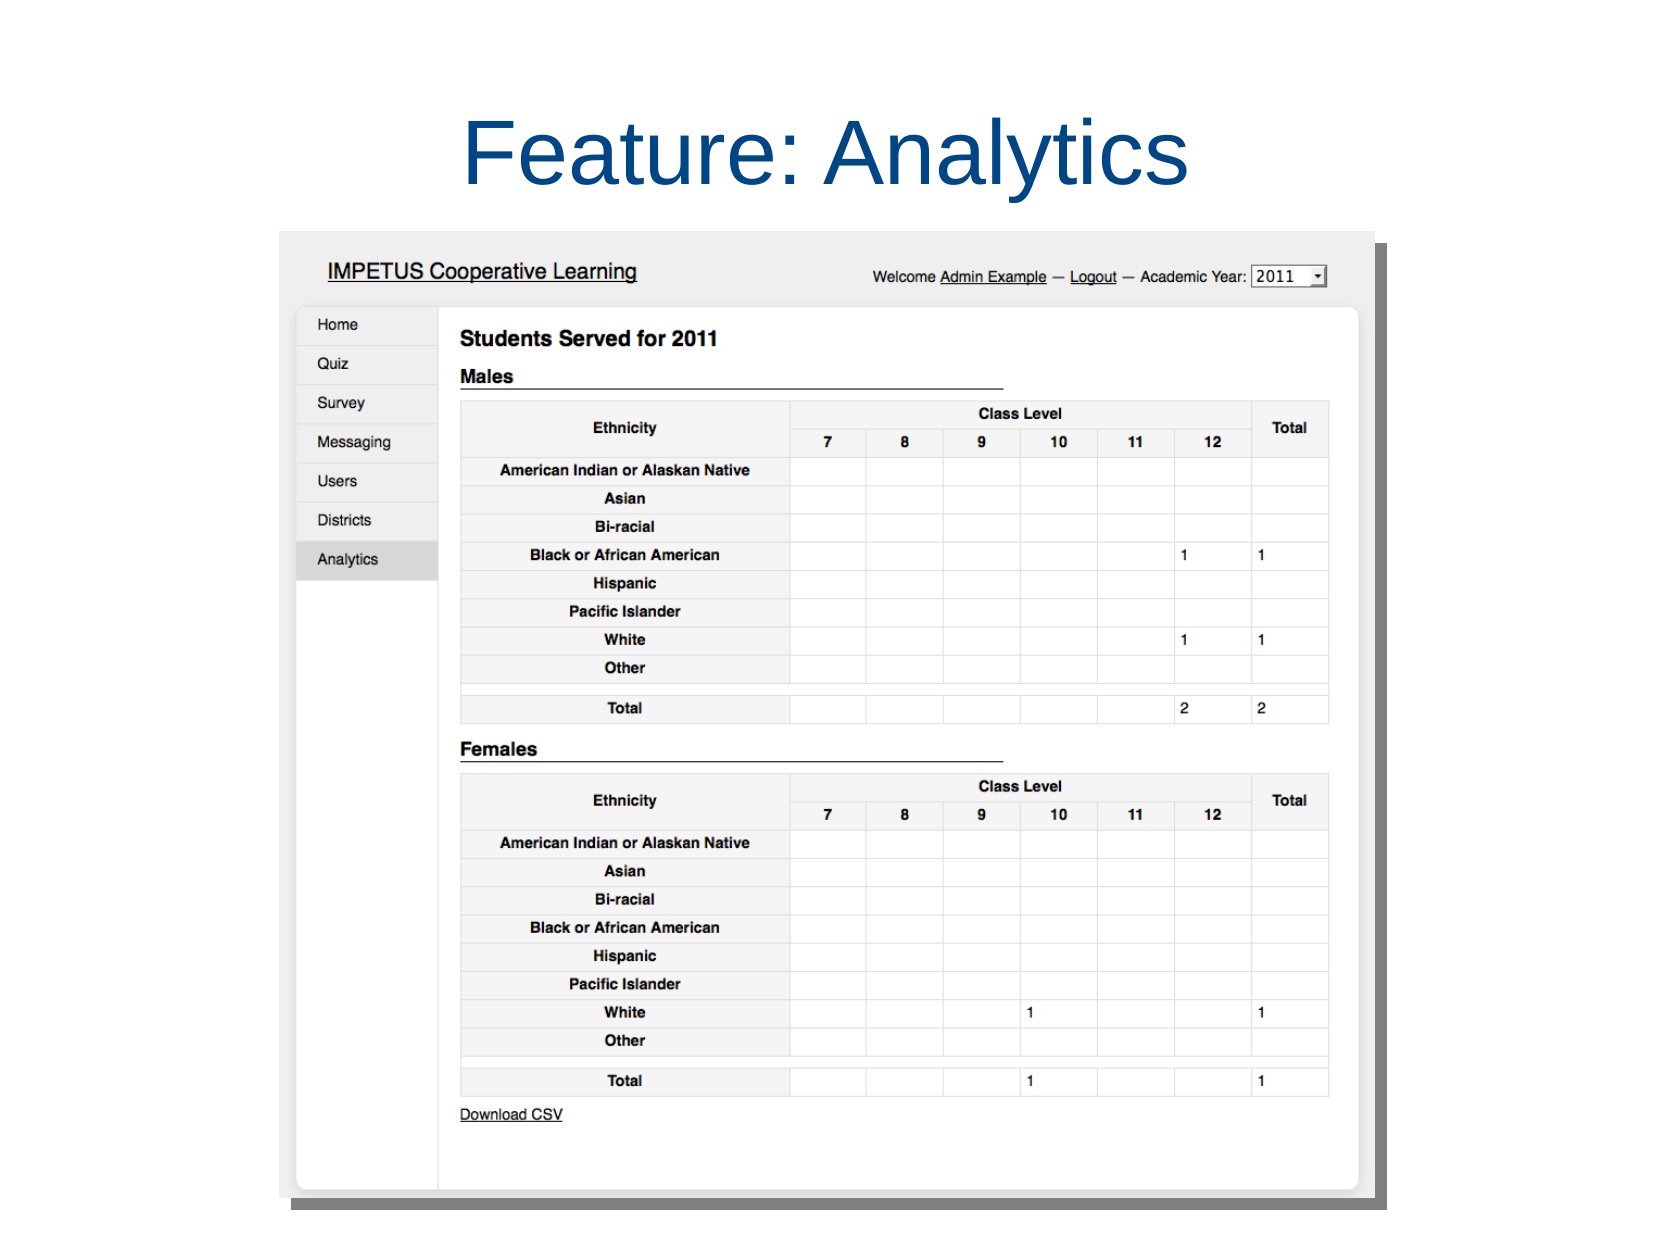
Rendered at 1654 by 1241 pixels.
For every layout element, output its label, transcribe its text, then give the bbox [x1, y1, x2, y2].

title Feature: Analytics [82, 49, 1571, 257]
picture [279, 231, 1375, 1198]
